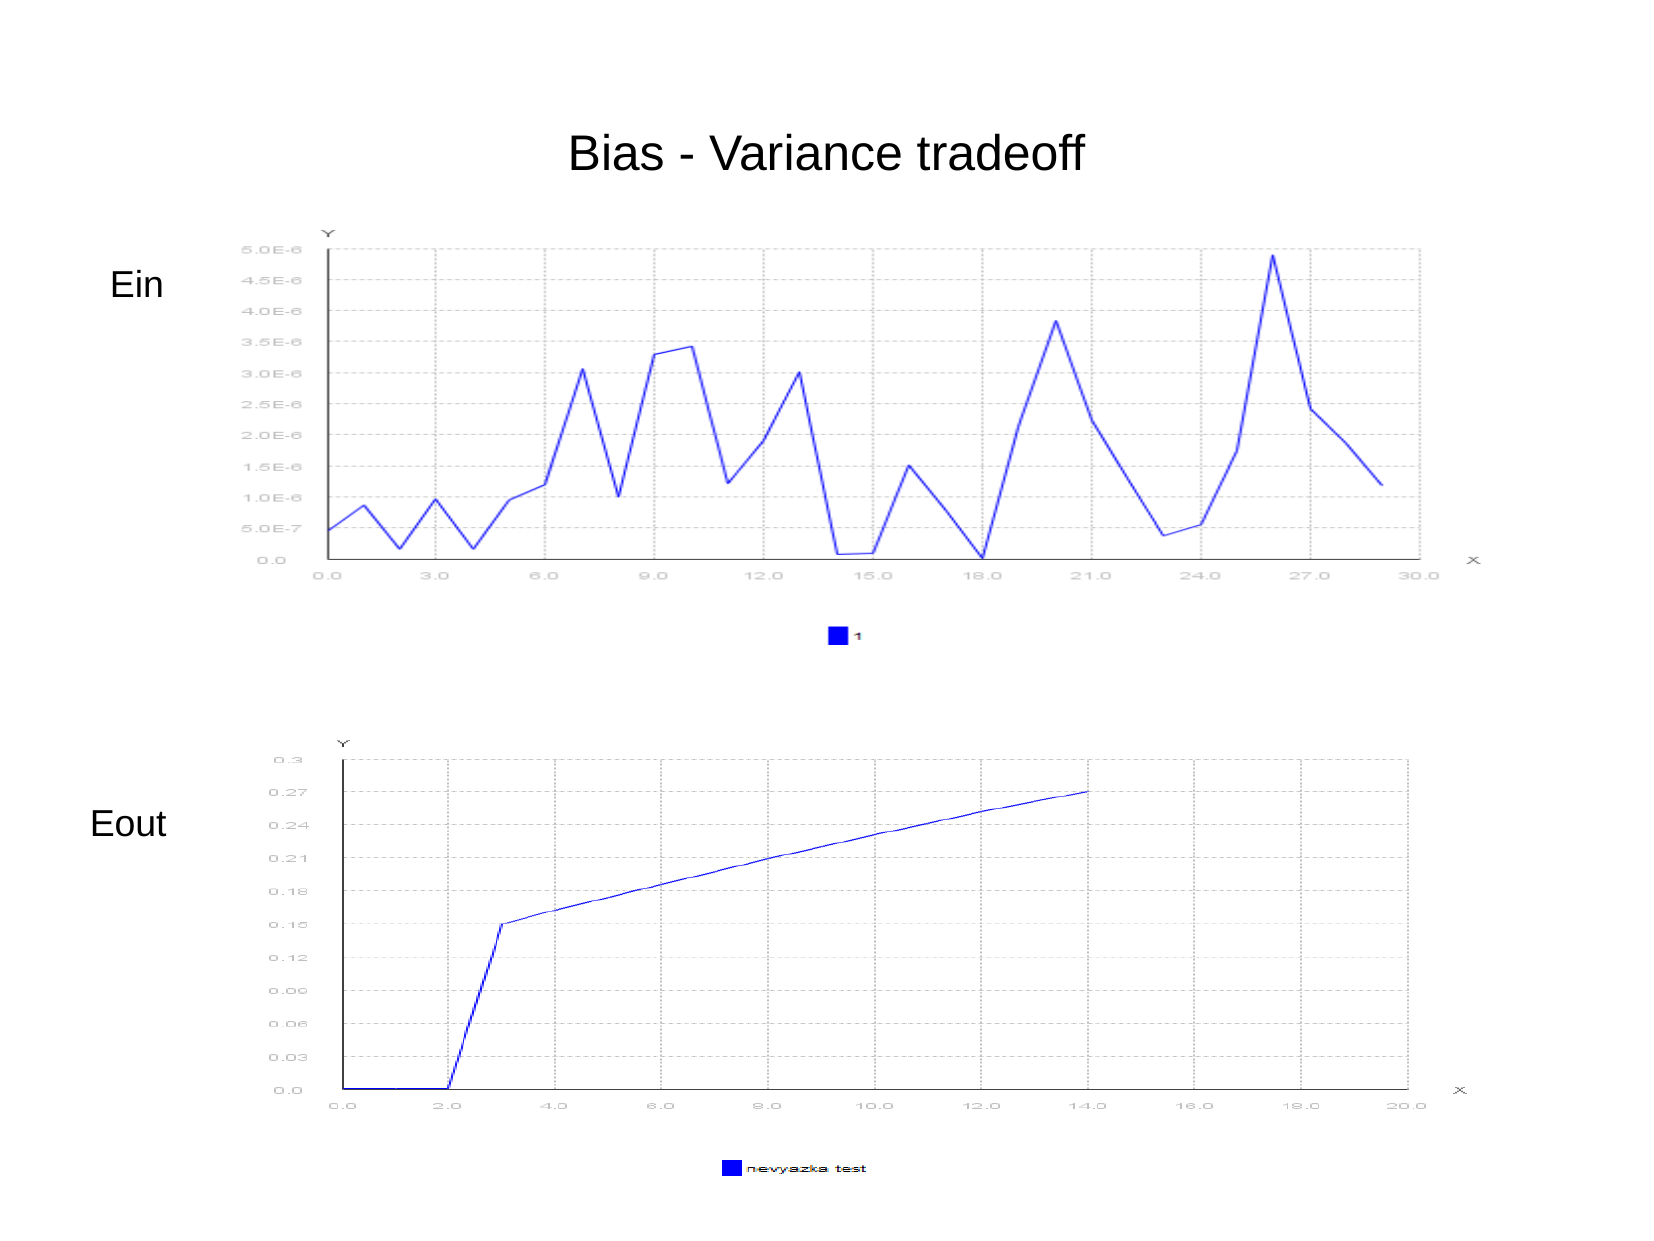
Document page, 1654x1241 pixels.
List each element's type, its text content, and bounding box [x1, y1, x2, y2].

picture [95, 149, 1654, 646]
text_box Ein [95, 256, 196, 314]
picture [116, 659, 1636, 1176]
title Bias - Variance tradeoff [82, 49, 1571, 257]
text_box Eout [75, 795, 226, 852]
